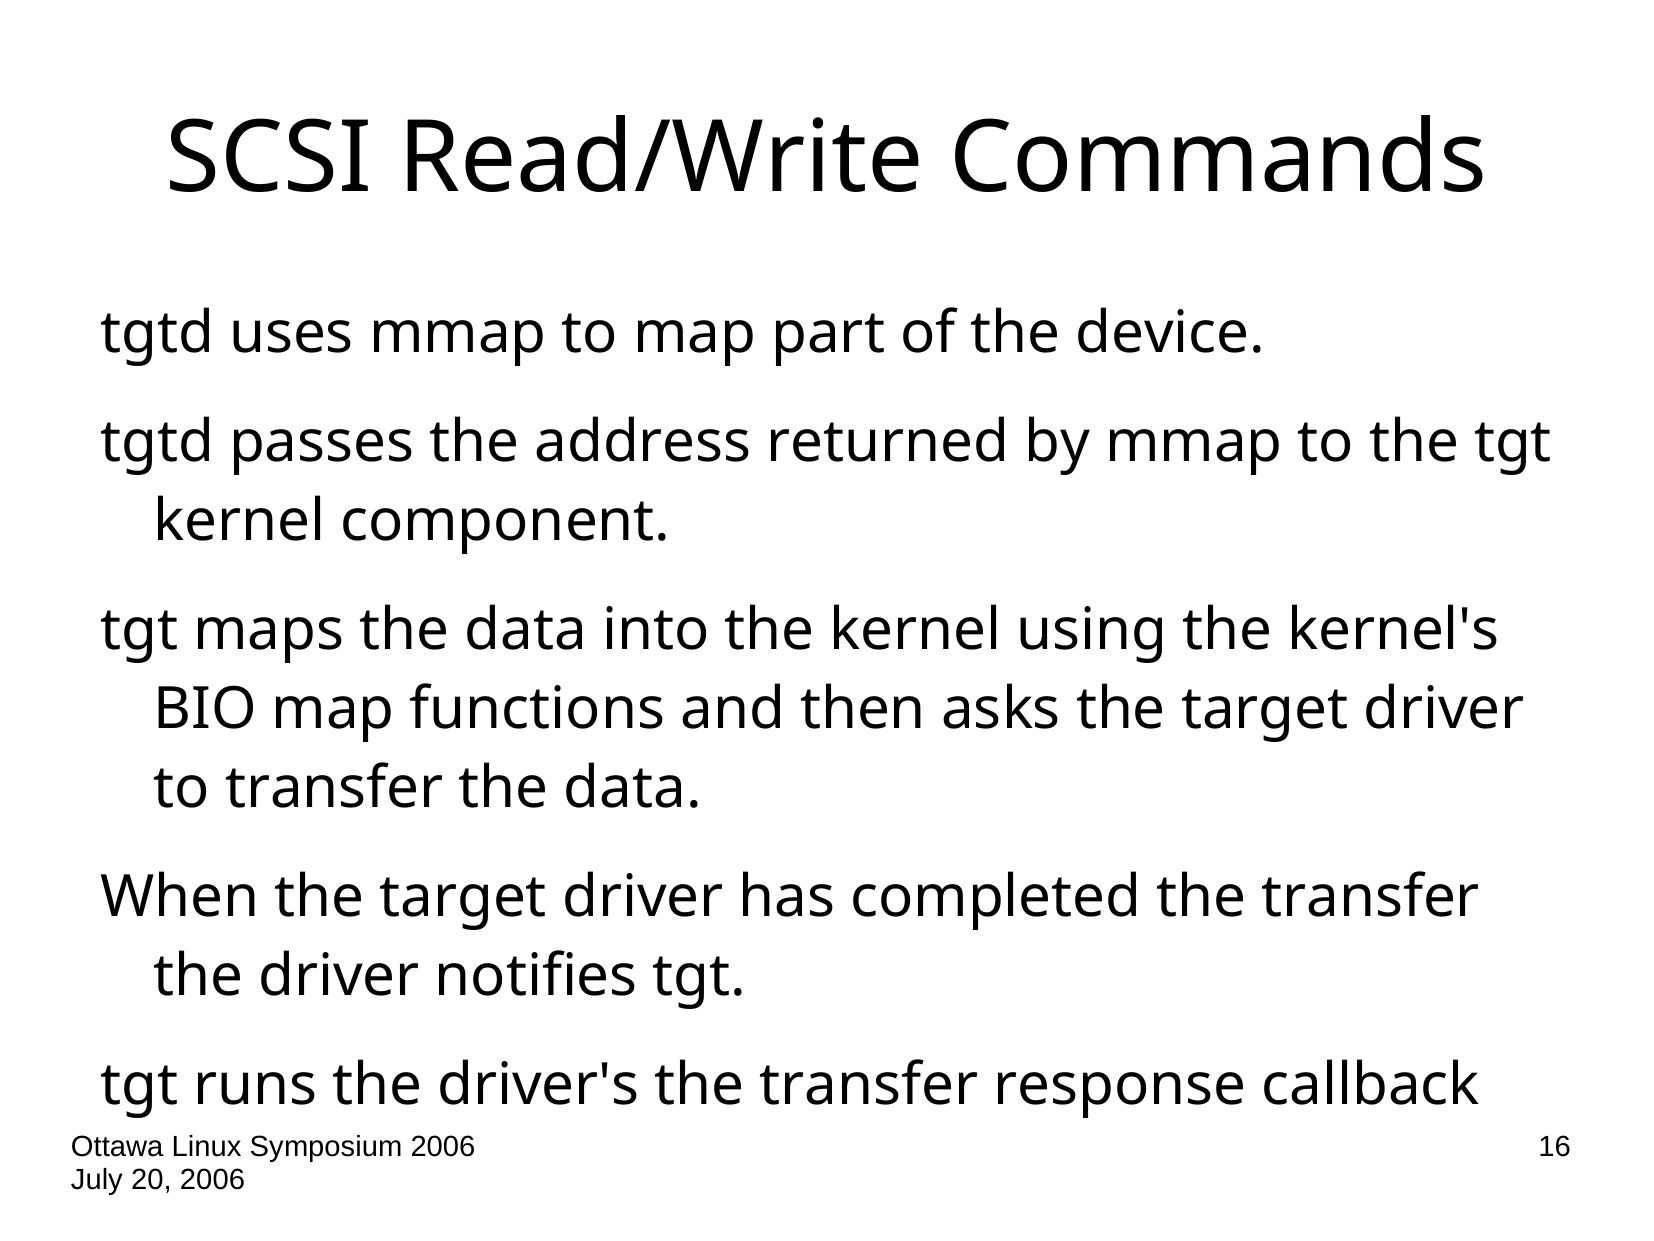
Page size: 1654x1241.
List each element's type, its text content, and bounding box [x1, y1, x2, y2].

list tgtd uses mmap to map part of the device. tgtd passes the address returned by mmap to the tgt kernel component. tgt maps the data into the kernel using the kernel's BIO map functions and then asks the target driver to transfer the data. When the target driver has completed the transfer the driver notifies tgt. tgt runs the driver's the transfer response callback [82, 290, 1571, 1109]
title SCSI Read/Write Commands [82, 49, 1571, 257]
